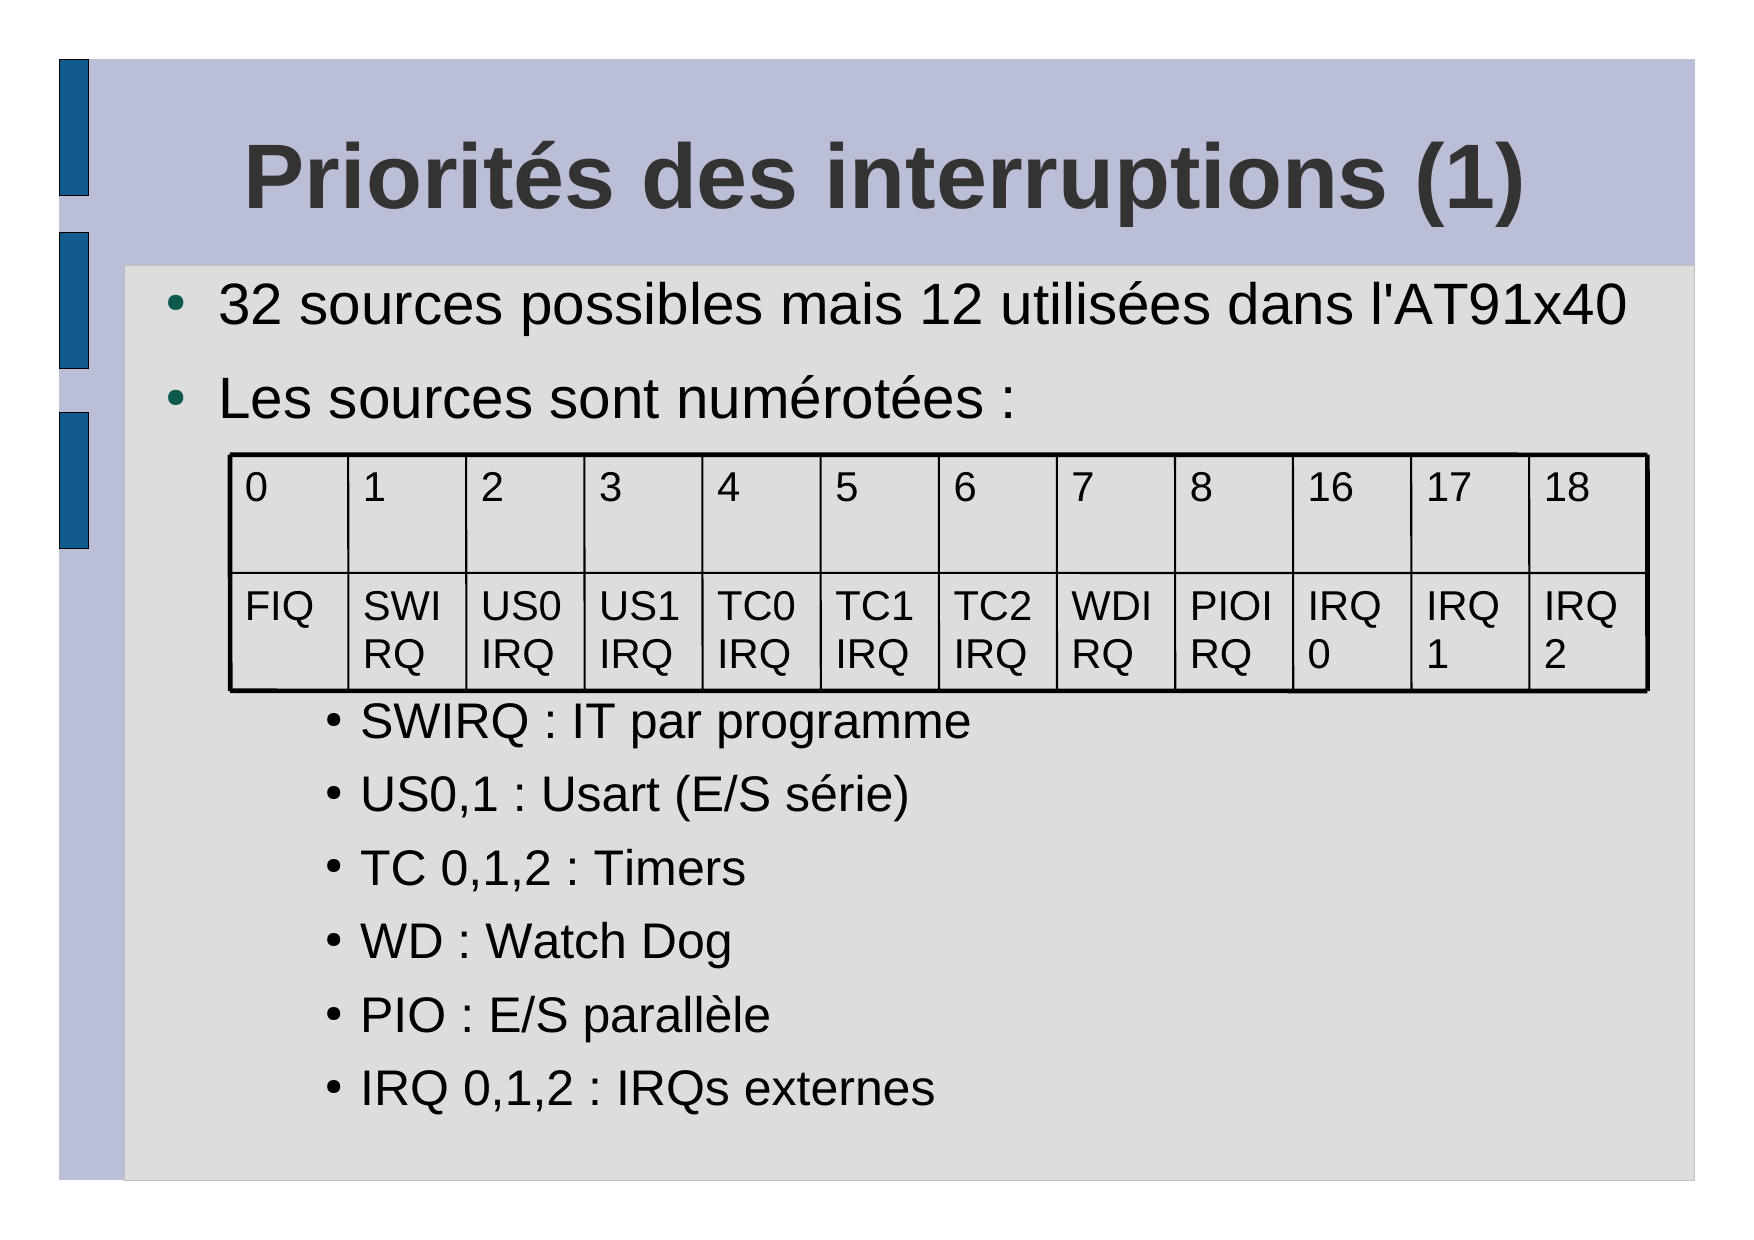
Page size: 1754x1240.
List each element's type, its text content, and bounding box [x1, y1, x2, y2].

text_box IRQ1 [1413, 575, 1528, 688]
list 32 sources possibles mais 12 utilisées dans l'AT91x40 Les sources sont numérotées : SWIRQ : IT par programme US0,1 : Usart (E/S série) TC 0,1,2 : Timers WD : Watch Dog PIO : E/S parallèle IRQ 0,1,2 : IRQs externes [147, 271, 1654, 1128]
text_box US0IRQ [468, 574, 583, 688]
text_box FIQ [233, 574, 347, 688]
text_box TC0IRQ [704, 574, 819, 688]
text_box 4 [704, 458, 819, 571]
text_box 2 [468, 458, 583, 571]
text_box US1IRQ [586, 574, 701, 688]
text_box TC2IRQ [940, 574, 1055, 688]
title Priorités des interruptions (1) [118, 88, 1654, 266]
text_box 17 [1413, 458, 1528, 571]
text_box TC1IRQ [822, 574, 937, 688]
text_box IRQ2 [1531, 575, 1645, 688]
text_box 3 [586, 458, 701, 571]
text_box 5 [822, 458, 937, 571]
text_box SWIRQ [350, 574, 465, 688]
text_box IRQ0 [1295, 575, 1410, 688]
text_box 16 [1294, 458, 1410, 571]
text_box 1 [350, 458, 465, 571]
text_box WDIRQ [1058, 574, 1174, 688]
text_box 7 [1058, 458, 1174, 571]
text_box 0 [233, 458, 347, 571]
text_box 8 [1177, 458, 1292, 571]
text_box 18 [1531, 458, 1645, 571]
text_box 6 [940, 458, 1055, 571]
text_box PIOIRQ [1177, 575, 1292, 688]
